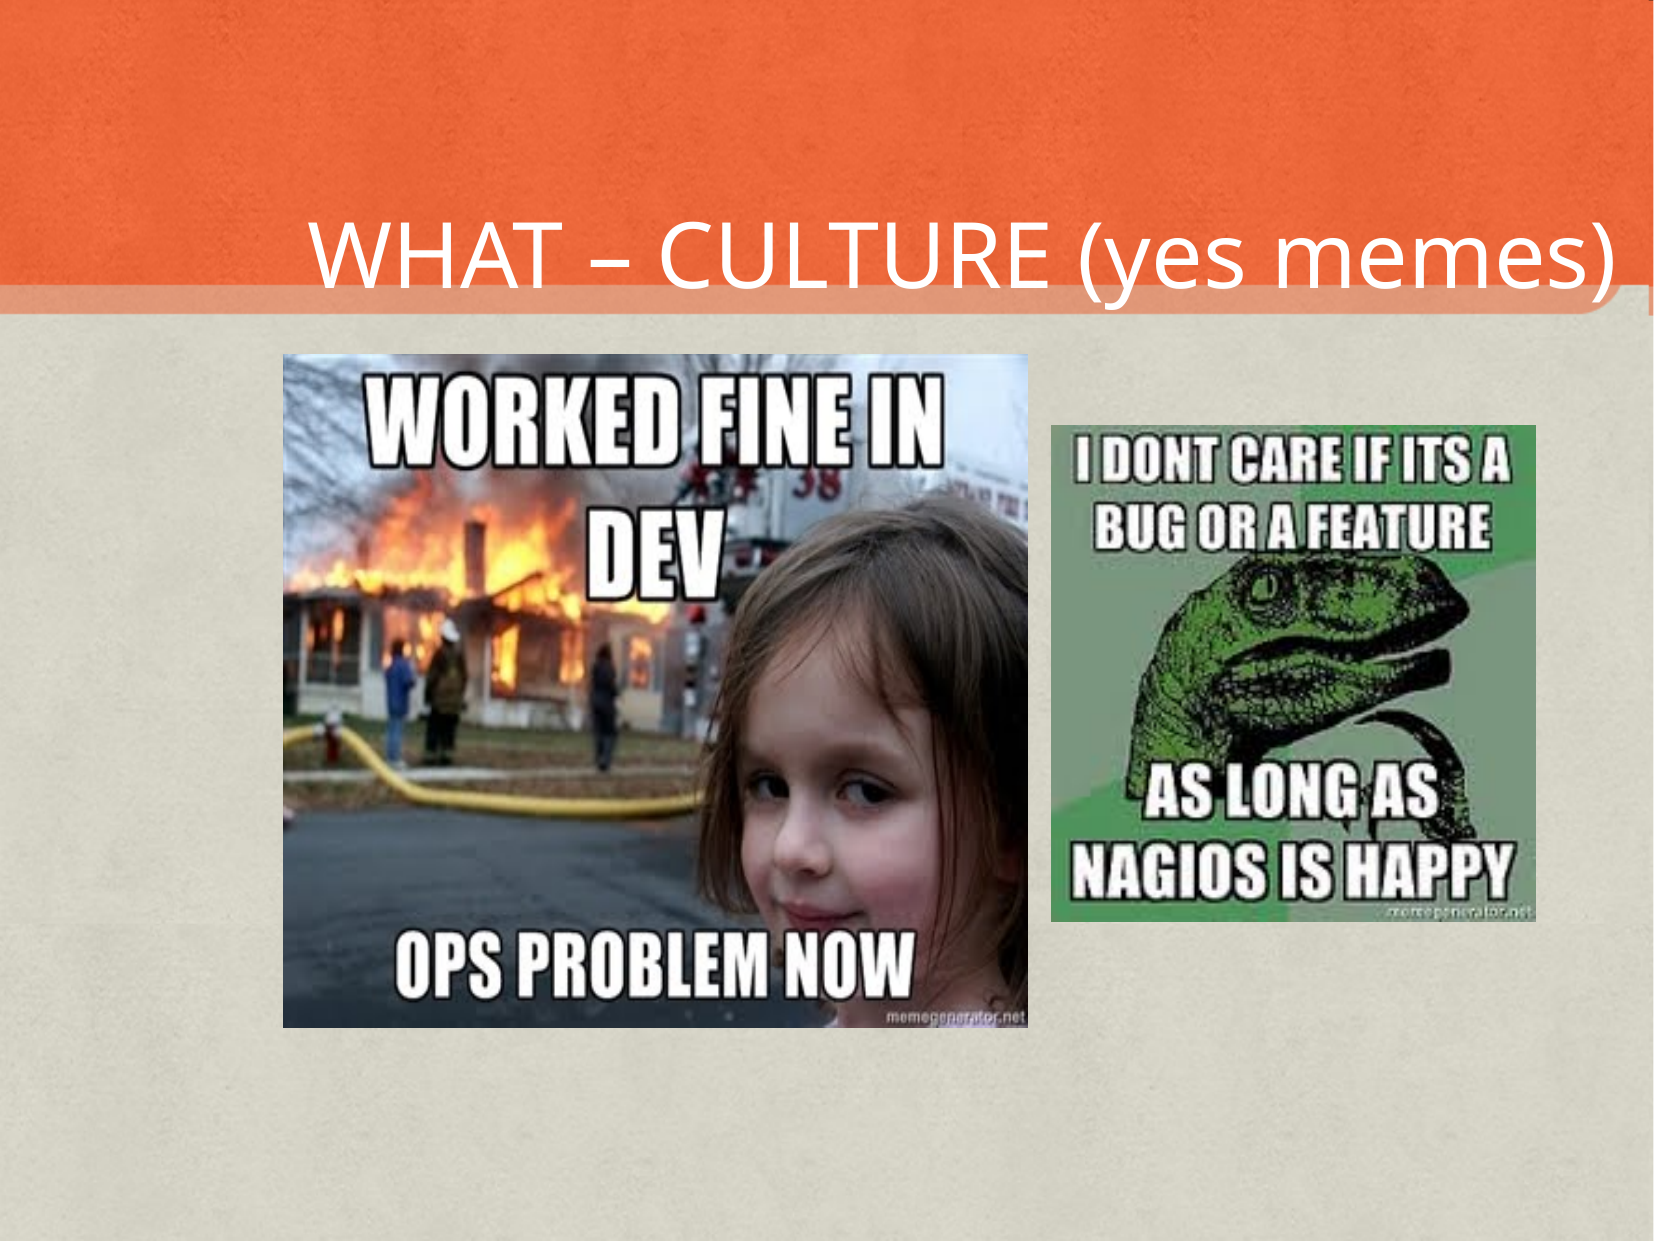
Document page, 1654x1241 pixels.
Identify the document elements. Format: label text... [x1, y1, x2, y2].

picture [0, 0, 1654, 1241]
title WHAT – CULTURE (yes memes) [307, 188, 1654, 317]
